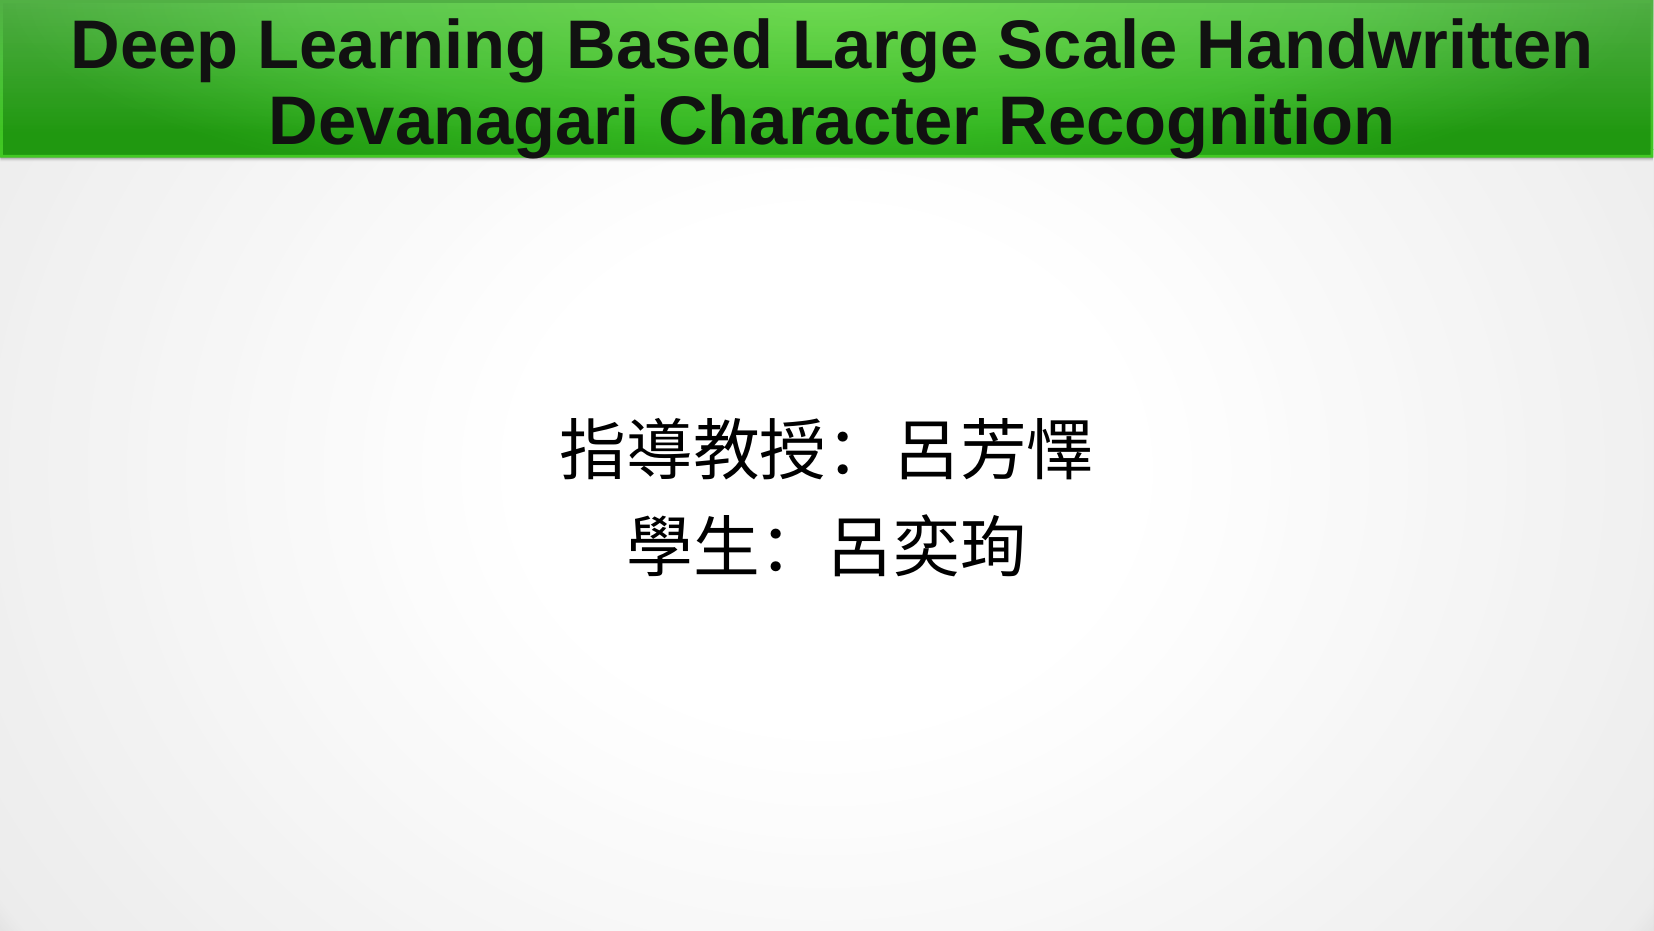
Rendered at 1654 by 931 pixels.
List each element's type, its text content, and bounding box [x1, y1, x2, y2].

text_box 指導教授：呂芳懌 學生：呂奕珣 [82, 224, 1571, 764]
title Deep Learning Based Large Scale Handwritten Devanagari Character Recognition [47, 5, 1619, 160]
